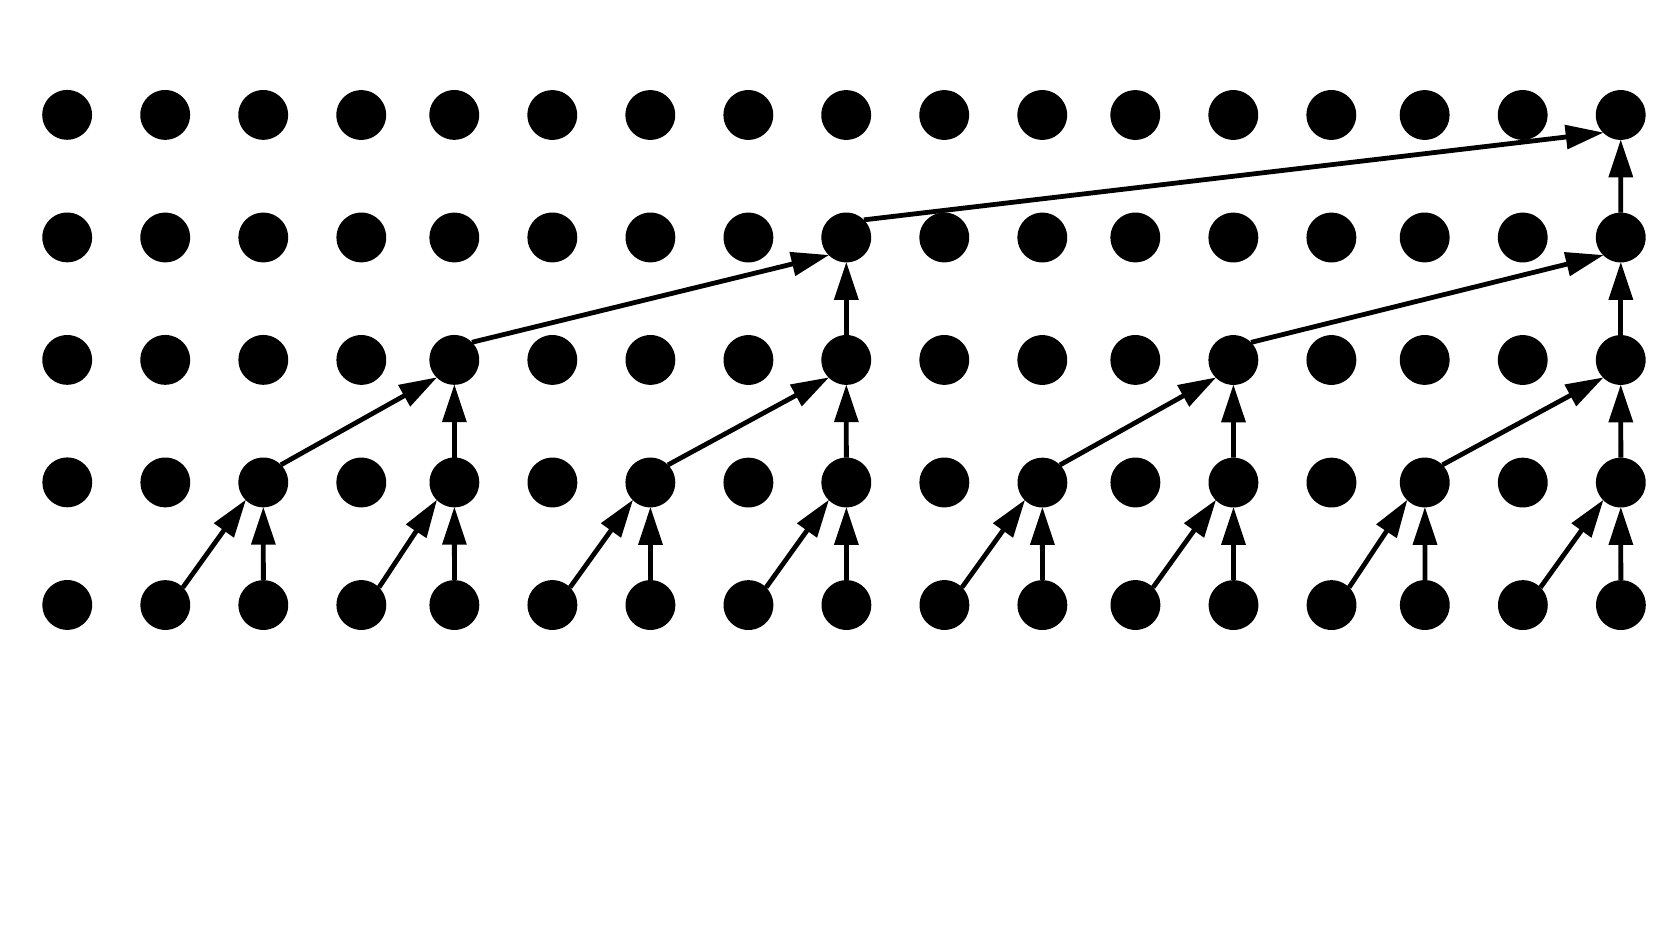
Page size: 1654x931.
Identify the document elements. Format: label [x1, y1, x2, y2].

text_box [527, 335, 578, 385]
text_box [42, 89, 93, 140]
text_box [919, 213, 970, 263]
text_box [1110, 580, 1161, 630]
text_box [1306, 90, 1357, 140]
text_box [1497, 212, 1548, 263]
text_box [723, 457, 774, 508]
text_box [625, 457, 676, 508]
text_box [140, 90, 191, 140]
text_box [1595, 212, 1646, 263]
text_box [821, 457, 872, 508]
text_box [1497, 580, 1548, 631]
text_box [1208, 335, 1259, 385]
text_box [1306, 580, 1357, 631]
text_box [1595, 457, 1646, 508]
text_box [1595, 90, 1646, 140]
text_box [238, 334, 289, 385]
text_box [336, 580, 387, 630]
text_box [140, 212, 191, 263]
text_box [1208, 212, 1259, 263]
text_box [723, 580, 774, 631]
text_box [1017, 457, 1068, 508]
text_box [1399, 90, 1450, 140]
text_box [919, 580, 970, 630]
text_box [821, 212, 872, 263]
text_box [140, 457, 191, 508]
text_box [625, 580, 676, 630]
text_box [625, 90, 676, 140]
text_box [821, 335, 872, 385]
text_box [140, 334, 191, 385]
text_box [42, 335, 93, 385]
text_box [238, 212, 289, 263]
text_box [527, 457, 578, 508]
text_box [336, 457, 387, 508]
text_box [336, 212, 387, 263]
text_box [625, 335, 676, 385]
text_box [1497, 90, 1548, 140]
text_box [1017, 90, 1068, 140]
text_box [429, 580, 480, 630]
text_box [1399, 580, 1450, 630]
text_box [1306, 457, 1357, 508]
text_box [1017, 335, 1068, 385]
text_box [723, 90, 774, 140]
text_box [1306, 212, 1357, 263]
text_box [429, 457, 480, 508]
text_box [821, 90, 872, 140]
text_box [1596, 580, 1646, 631]
text_box [429, 334, 480, 385]
text_box [1110, 335, 1161, 385]
text_box [1399, 335, 1450, 385]
text_box [919, 457, 970, 508]
text_box [919, 335, 970, 385]
text_box [238, 90, 289, 140]
text_box [238, 457, 289, 508]
text_box [723, 212, 774, 263]
text_box [527, 212, 578, 263]
text_box [723, 335, 774, 385]
text_box [1306, 335, 1357, 385]
text_box [919, 90, 970, 140]
text_box [429, 212, 480, 263]
text_box [1110, 212, 1161, 263]
text_box [625, 212, 676, 263]
text_box [429, 90, 480, 140]
text_box [1208, 457, 1259, 508]
text_box [42, 212, 93, 263]
text_box [140, 580, 191, 630]
text_box [1208, 90, 1259, 140]
text_box [1110, 90, 1161, 140]
text_box [42, 457, 93, 508]
text_box [1208, 580, 1259, 631]
text_box [1497, 335, 1548, 385]
text_box [1017, 212, 1068, 263]
text_box [1497, 457, 1548, 508]
text_box [1110, 457, 1161, 508]
text_box [238, 580, 289, 630]
text_box [336, 335, 387, 385]
text_box [336, 90, 387, 140]
text_box [1399, 457, 1450, 508]
text_box [821, 580, 872, 630]
text_box [1595, 335, 1646, 385]
text_box [1017, 580, 1068, 631]
text_box [527, 90, 578, 140]
text_box [1399, 212, 1450, 263]
text_box [42, 580, 93, 630]
text_box [527, 580, 578, 630]
